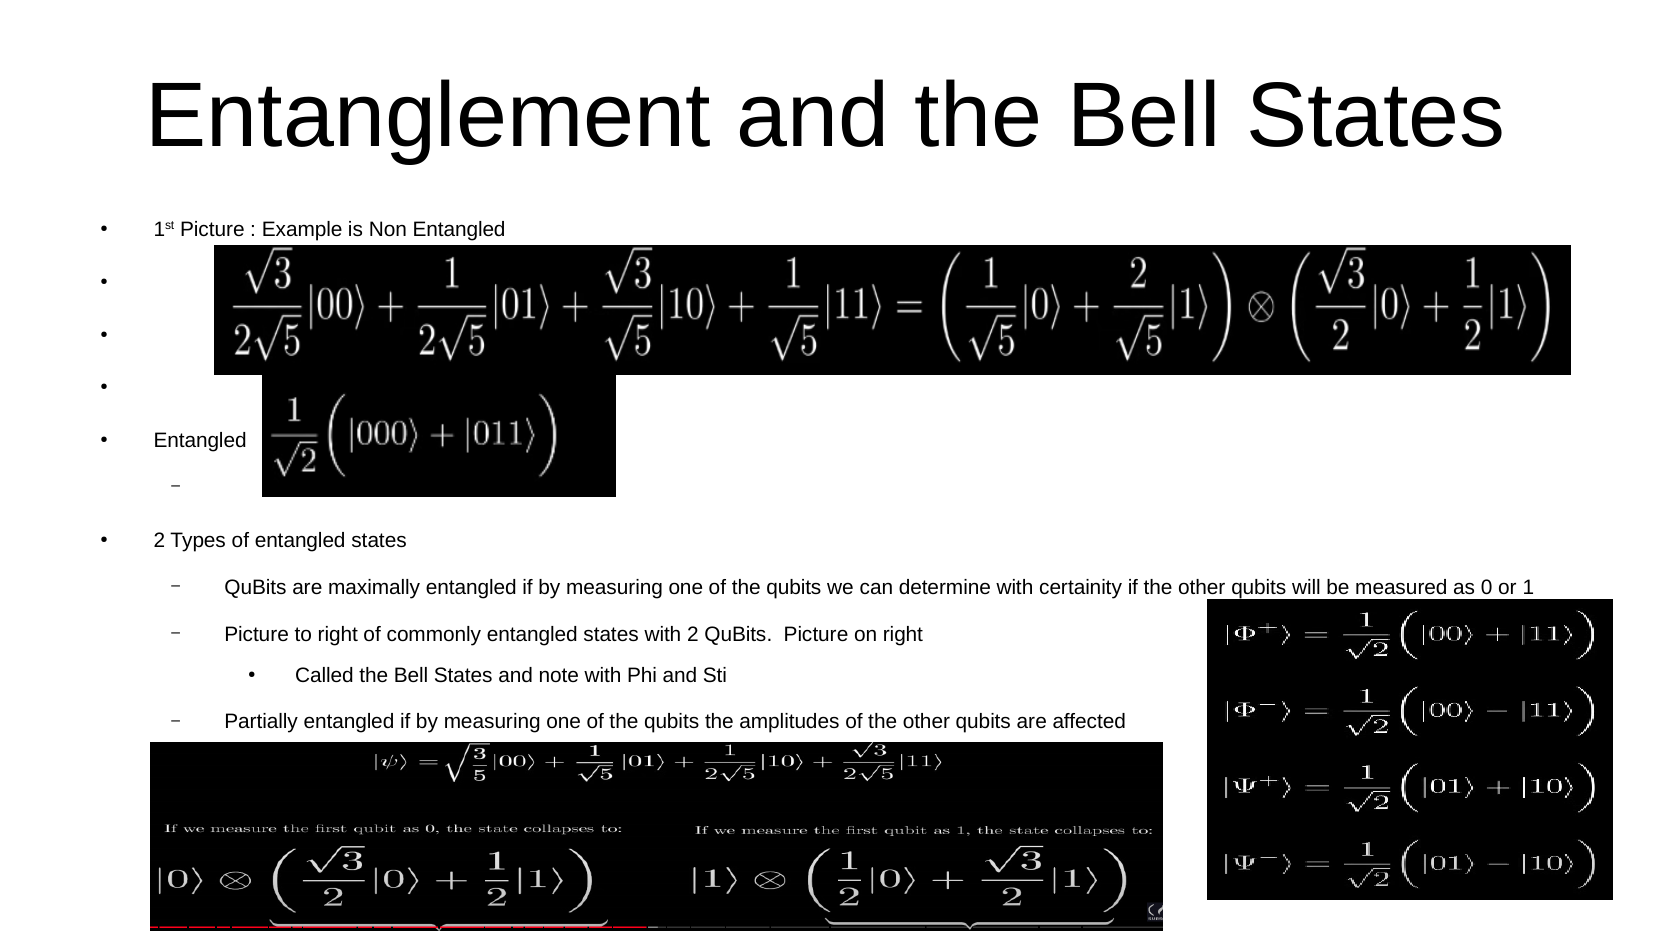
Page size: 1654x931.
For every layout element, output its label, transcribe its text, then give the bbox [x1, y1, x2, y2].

picture [1207, 599, 1613, 901]
list 1st Picture : Example is Non Entangled Entangled 2 Types of entangled states QuBits are maximally entangled if by measuring one of the qubits we can determine with certainity if the other qubits will be measured as 0 or 1 Picture to right of commonly entangled states with 2 QuBits. Picture on right Called the Bell States and note with Phi and Sti Partially entangled if by measuring one of the qubits the amplitudes of the other qubits are affected [82, 217, 1613, 901]
title Entanglement and the Bell States [82, 37, 1571, 193]
picture [214, 245, 1571, 497]
picture [150, 742, 1163, 931]
